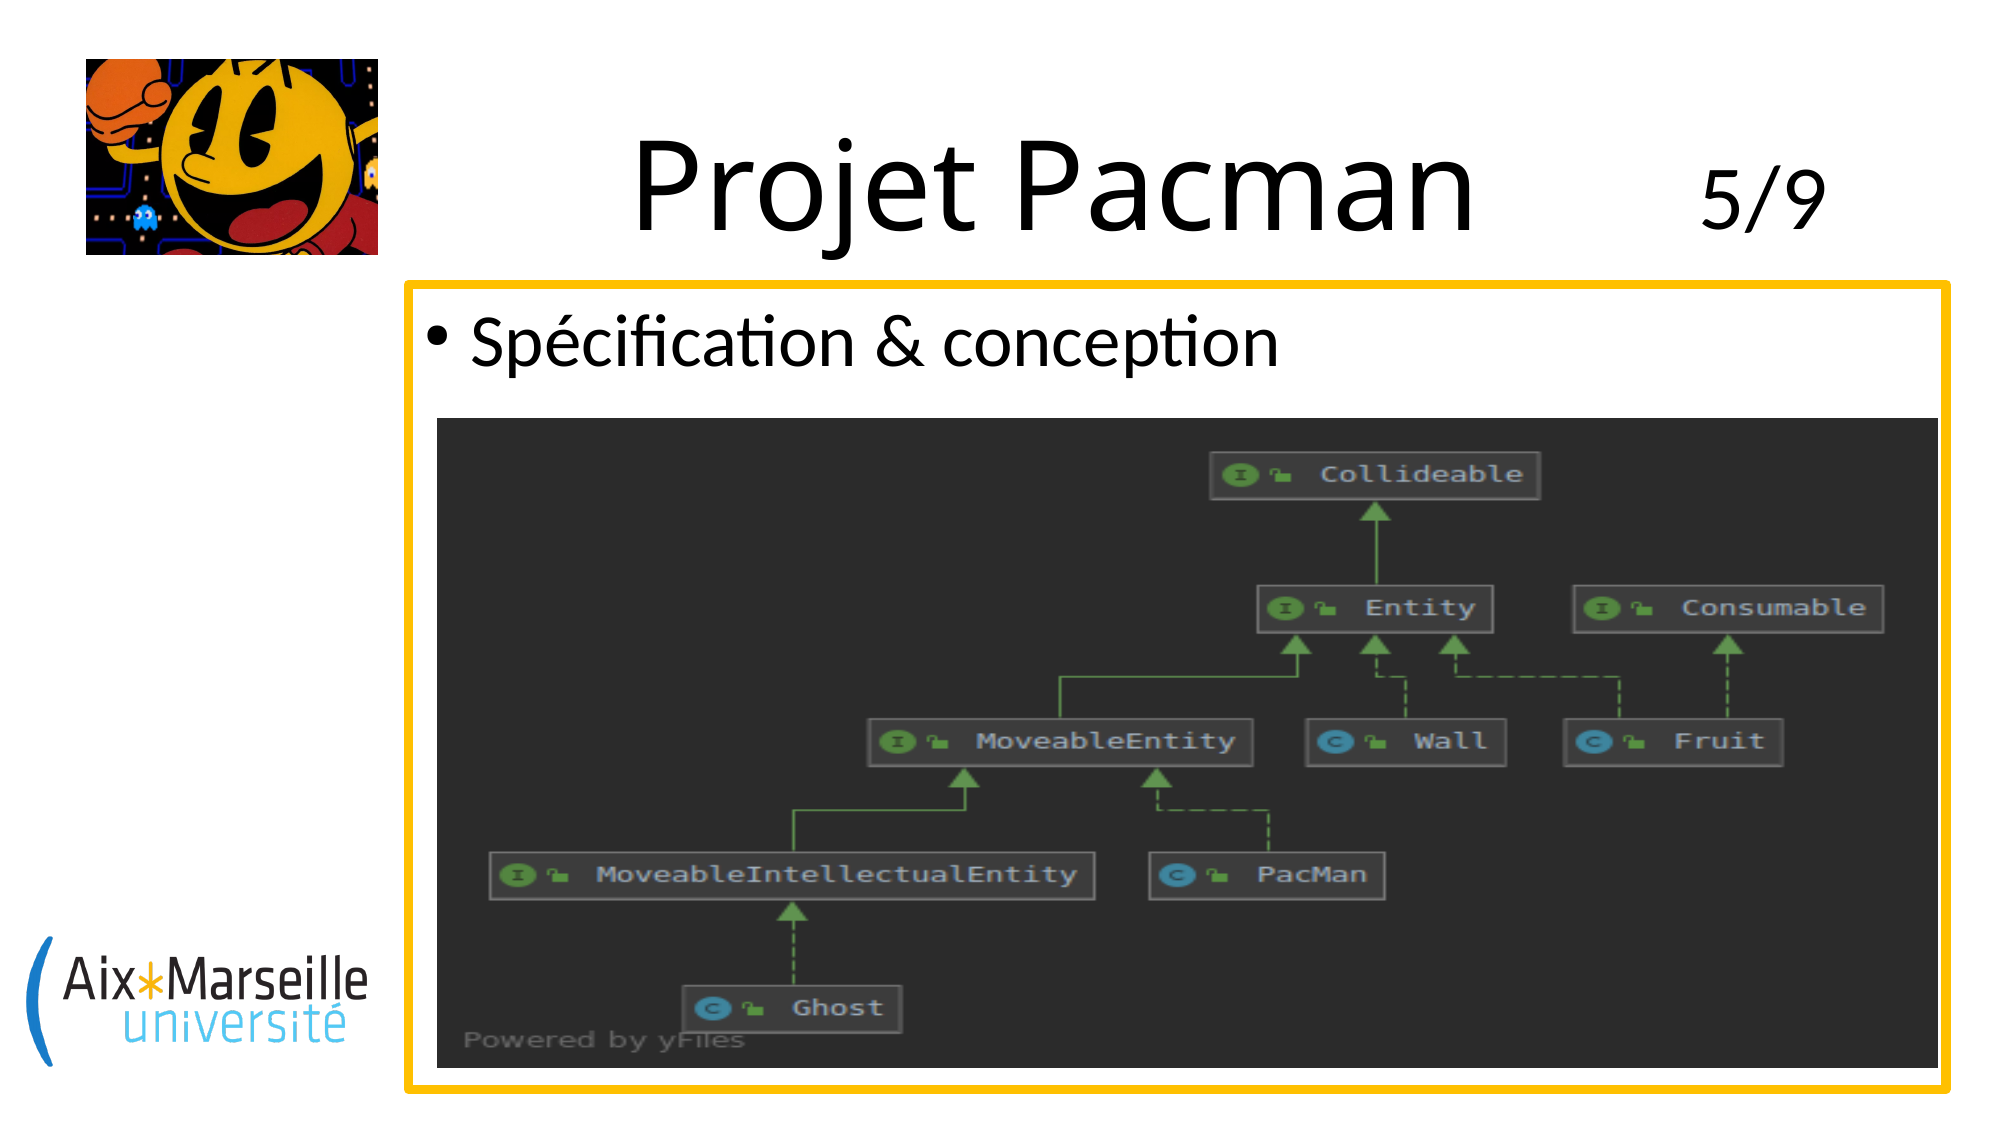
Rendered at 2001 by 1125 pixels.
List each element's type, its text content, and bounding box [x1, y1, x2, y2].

title Projet Pacman [465, 73, 1644, 265]
text_box Spécification & conception [408, 284, 1946, 1090]
picture [437, 418, 1938, 1068]
picture [86, 59, 378, 255]
picture [0, 903, 425, 1096]
subtitle <numéro>/9 [1559, 142, 1968, 255]
